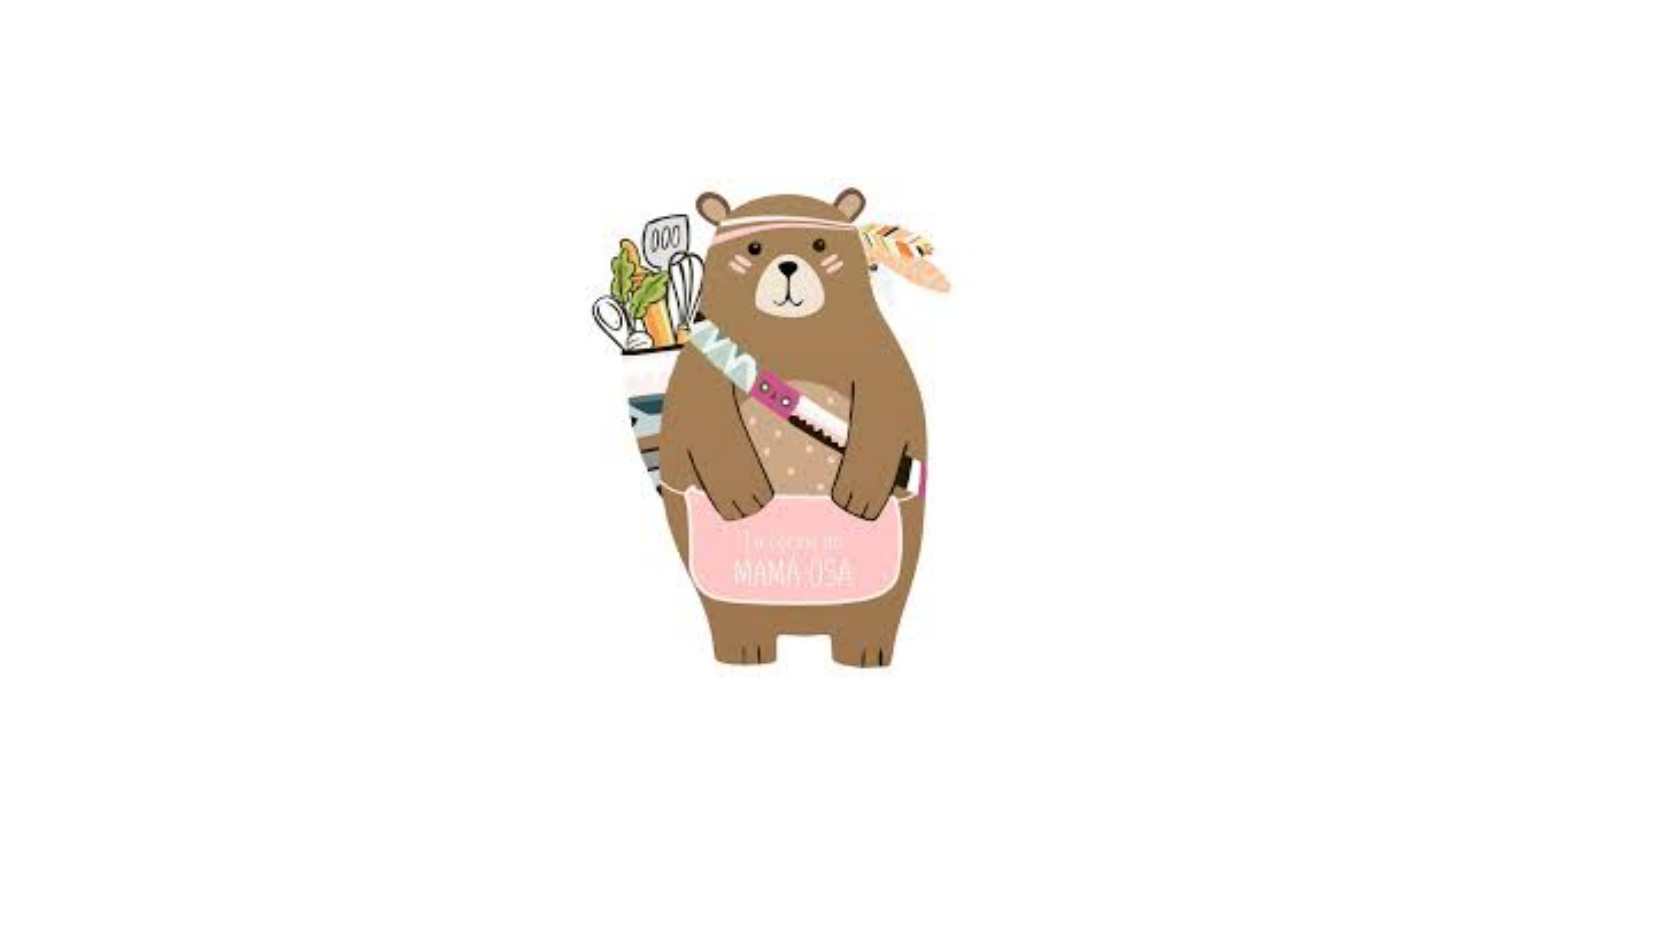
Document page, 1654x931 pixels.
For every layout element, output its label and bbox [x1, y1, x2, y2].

picture [531, 177, 1048, 680]
